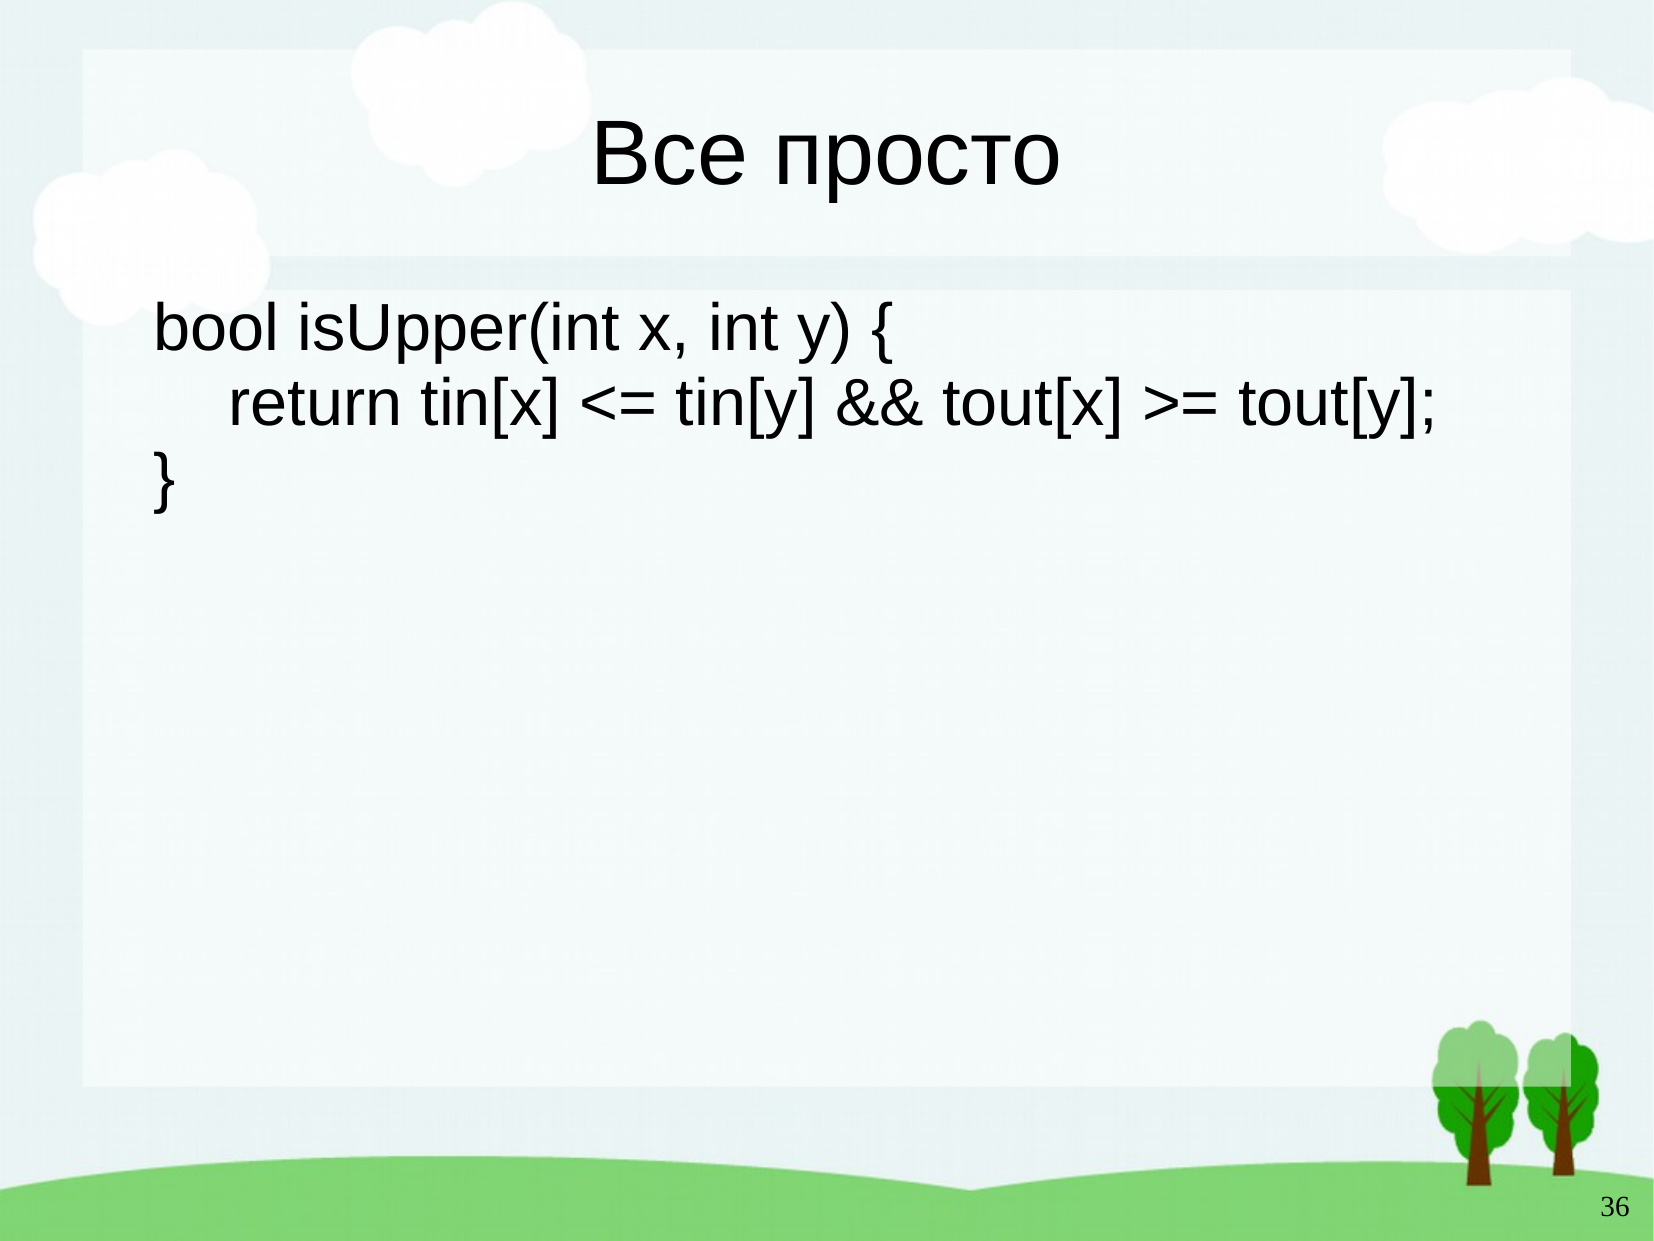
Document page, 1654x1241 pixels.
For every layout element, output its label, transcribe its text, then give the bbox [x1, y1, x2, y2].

picture [0, 0, 1654, 1241]
title Все просто [82, 49, 1571, 257]
list bool isUpper(int x, int y) { return tin[x] <= tin[y] && tout[x] >= tout[y]; } [82, 290, 1571, 1087]
